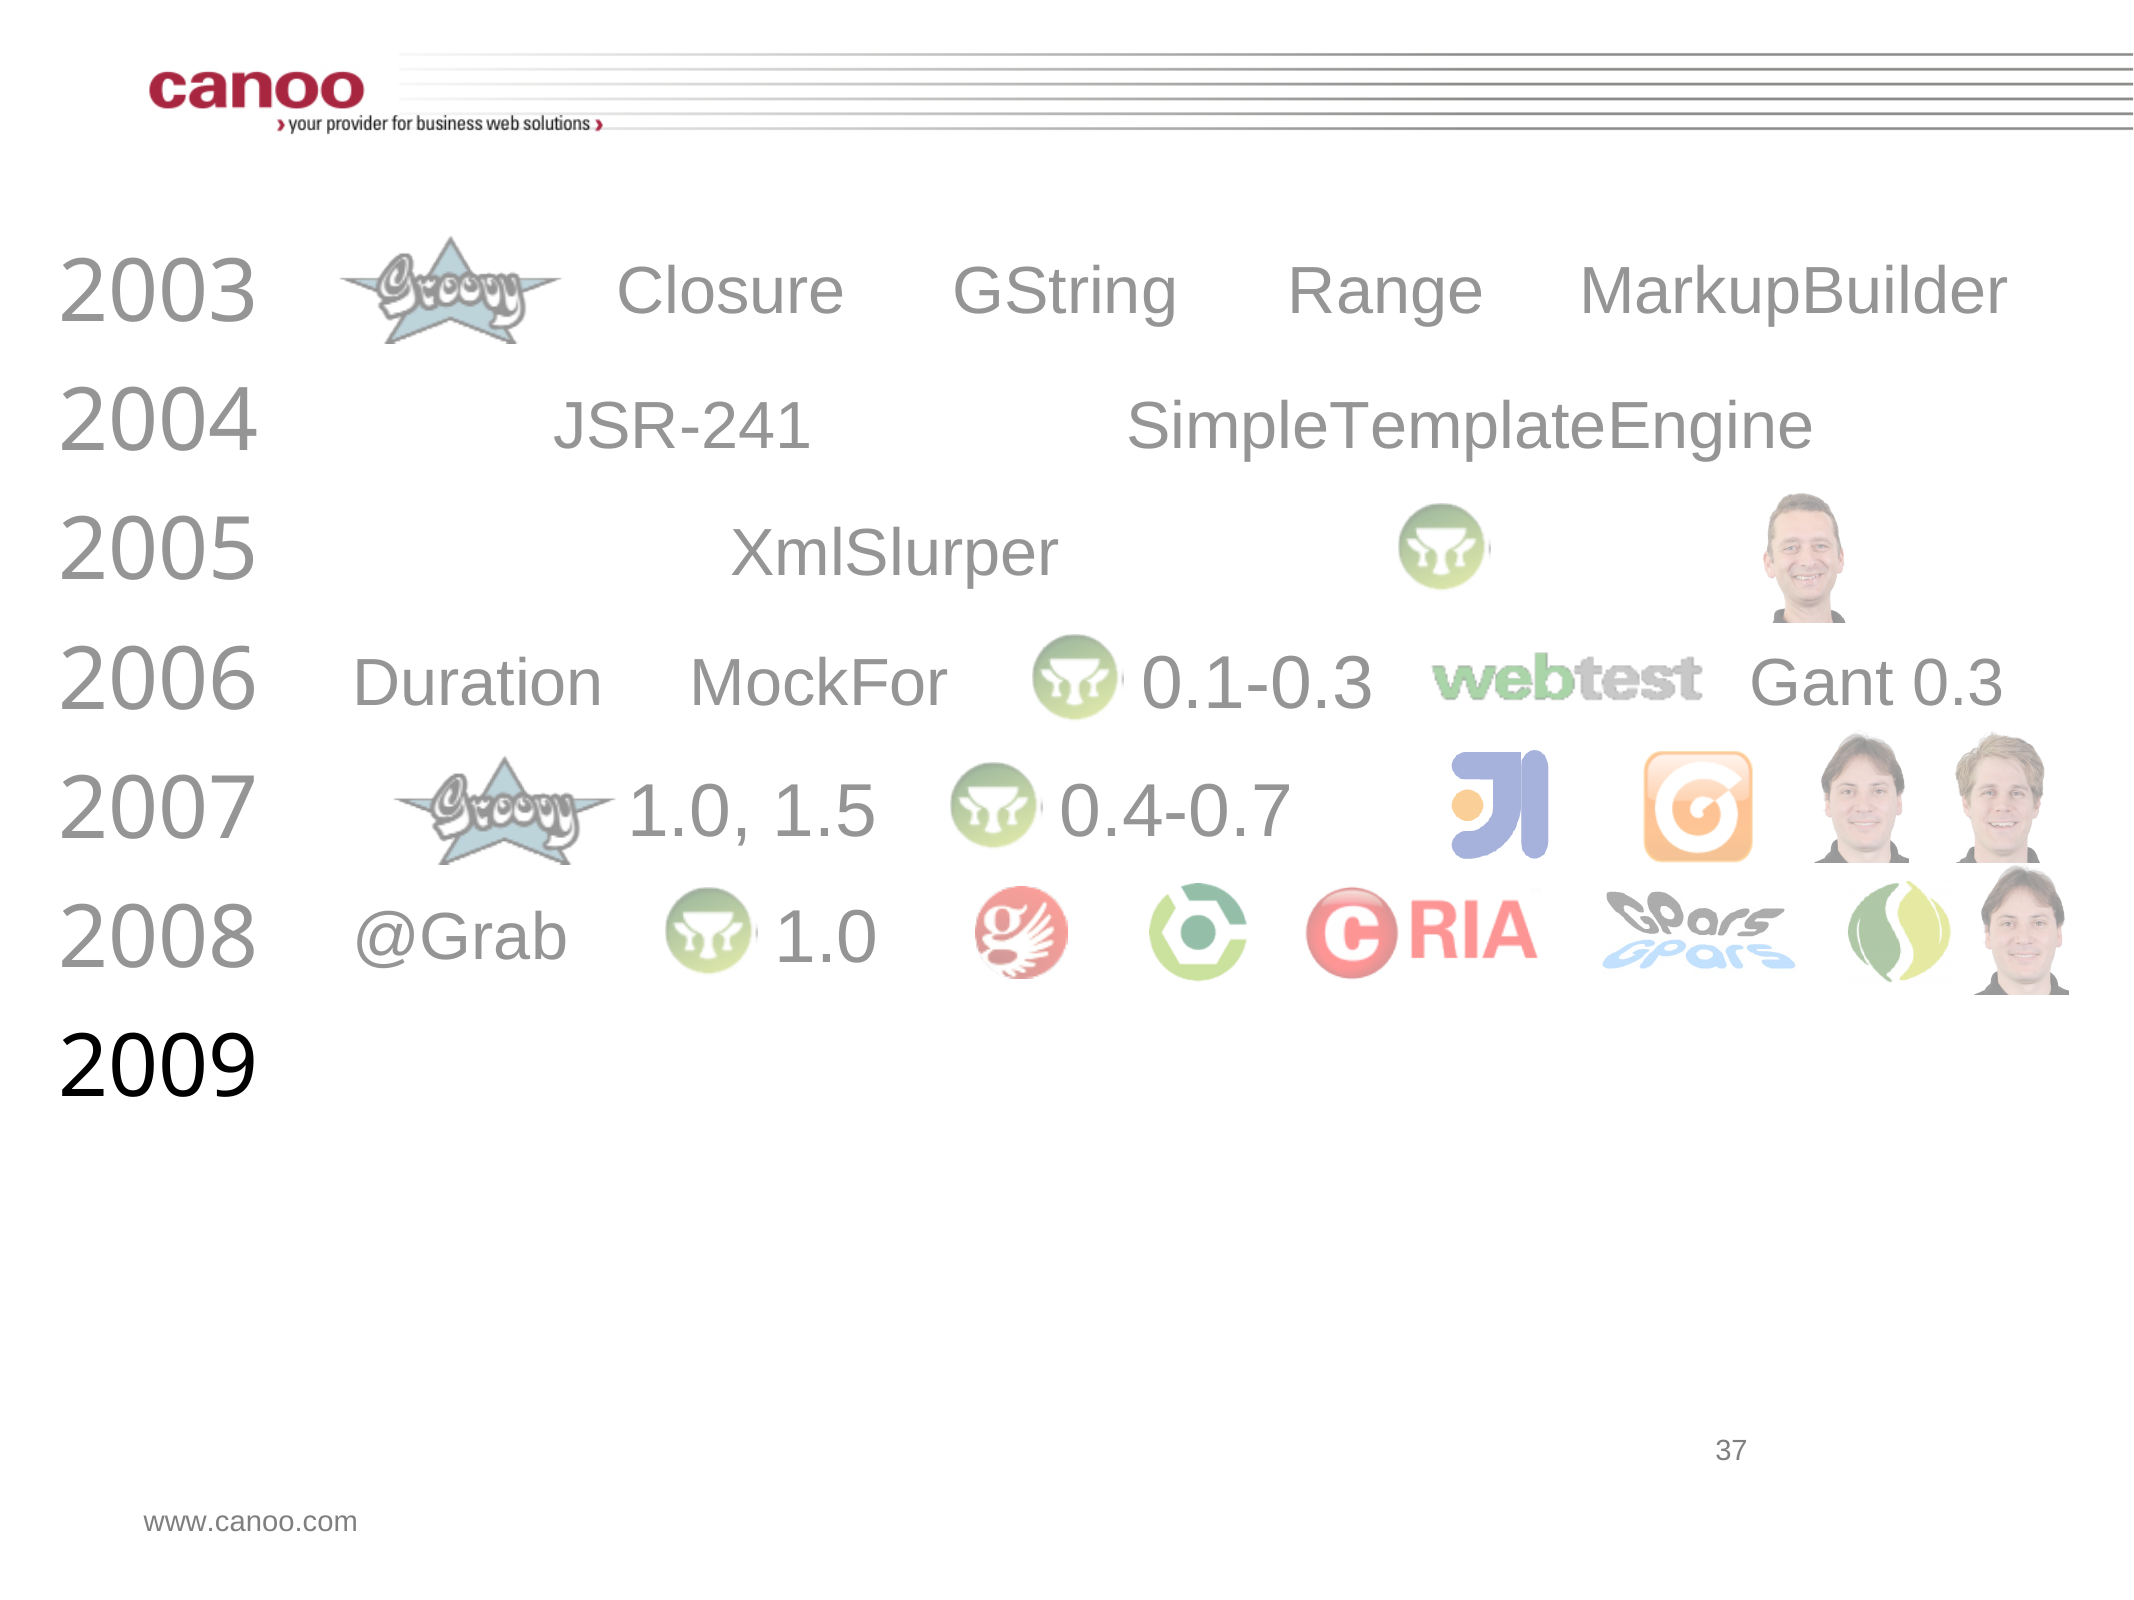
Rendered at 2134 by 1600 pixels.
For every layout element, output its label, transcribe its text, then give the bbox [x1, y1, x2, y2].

text_box <number> [1705, 1423, 1758, 1474]
picture [0, 21, 2134, 188]
text_box 2009 [43, 1013, 297, 1122]
picture [37, 225, 2101, 1013]
